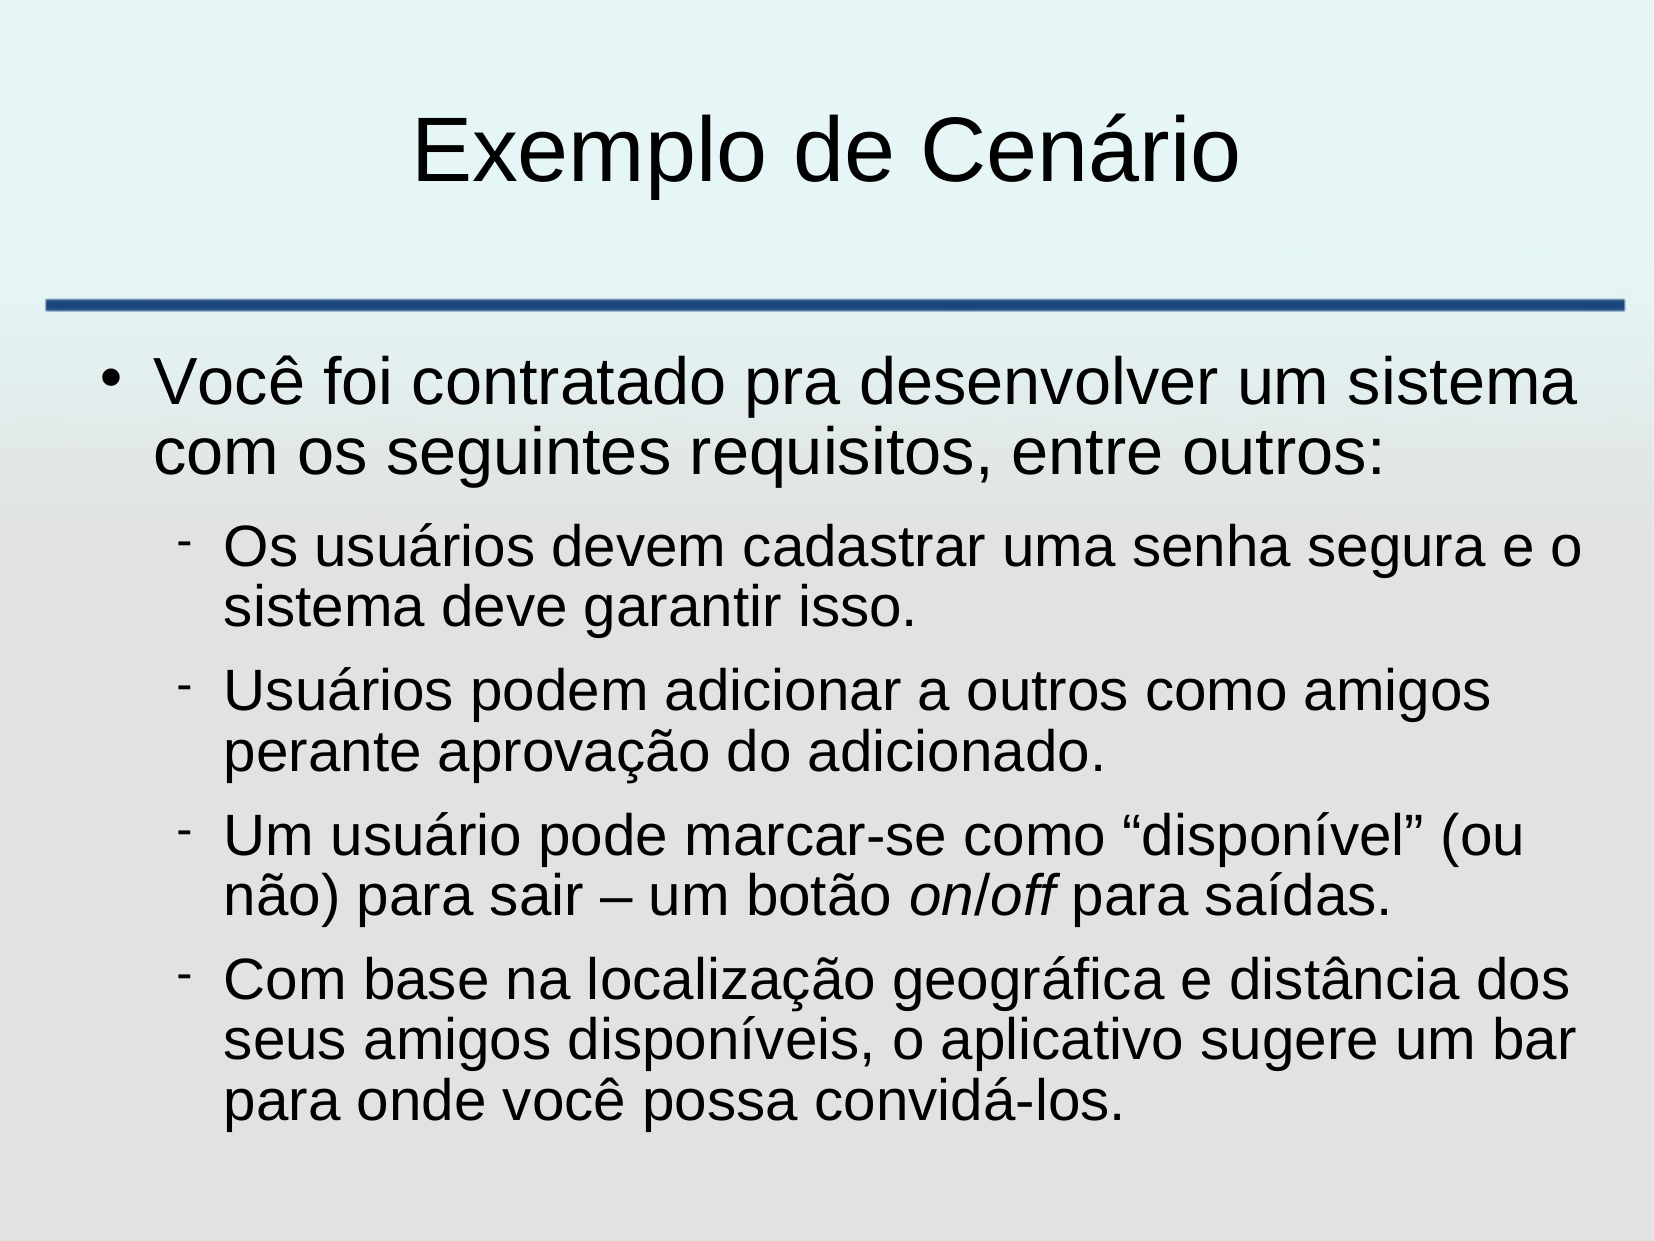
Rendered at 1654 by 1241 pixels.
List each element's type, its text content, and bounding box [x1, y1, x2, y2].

list Você foi contratado pra desenvolver um sistema com os seguintes requisitos, entre outros: Os usuários devem cadastrar uma senha segura e o sistema deve garantir isso. Usuários podem adicionar a outros como amigos perante aprovação do adicionado. Um usuário pode marcar-se como “disponível” (ou não) para sair – um botão on/off para saídas. Com base na localização geográfica e distância dos seus amigos disponíveis, o aplicativo sugere um bar para onde você possa convidá-los. [82, 349, 1618, 1153]
picture [0, 0, 1654, 1241]
title Exemplo de Cenário [29, 56, 1625, 249]
